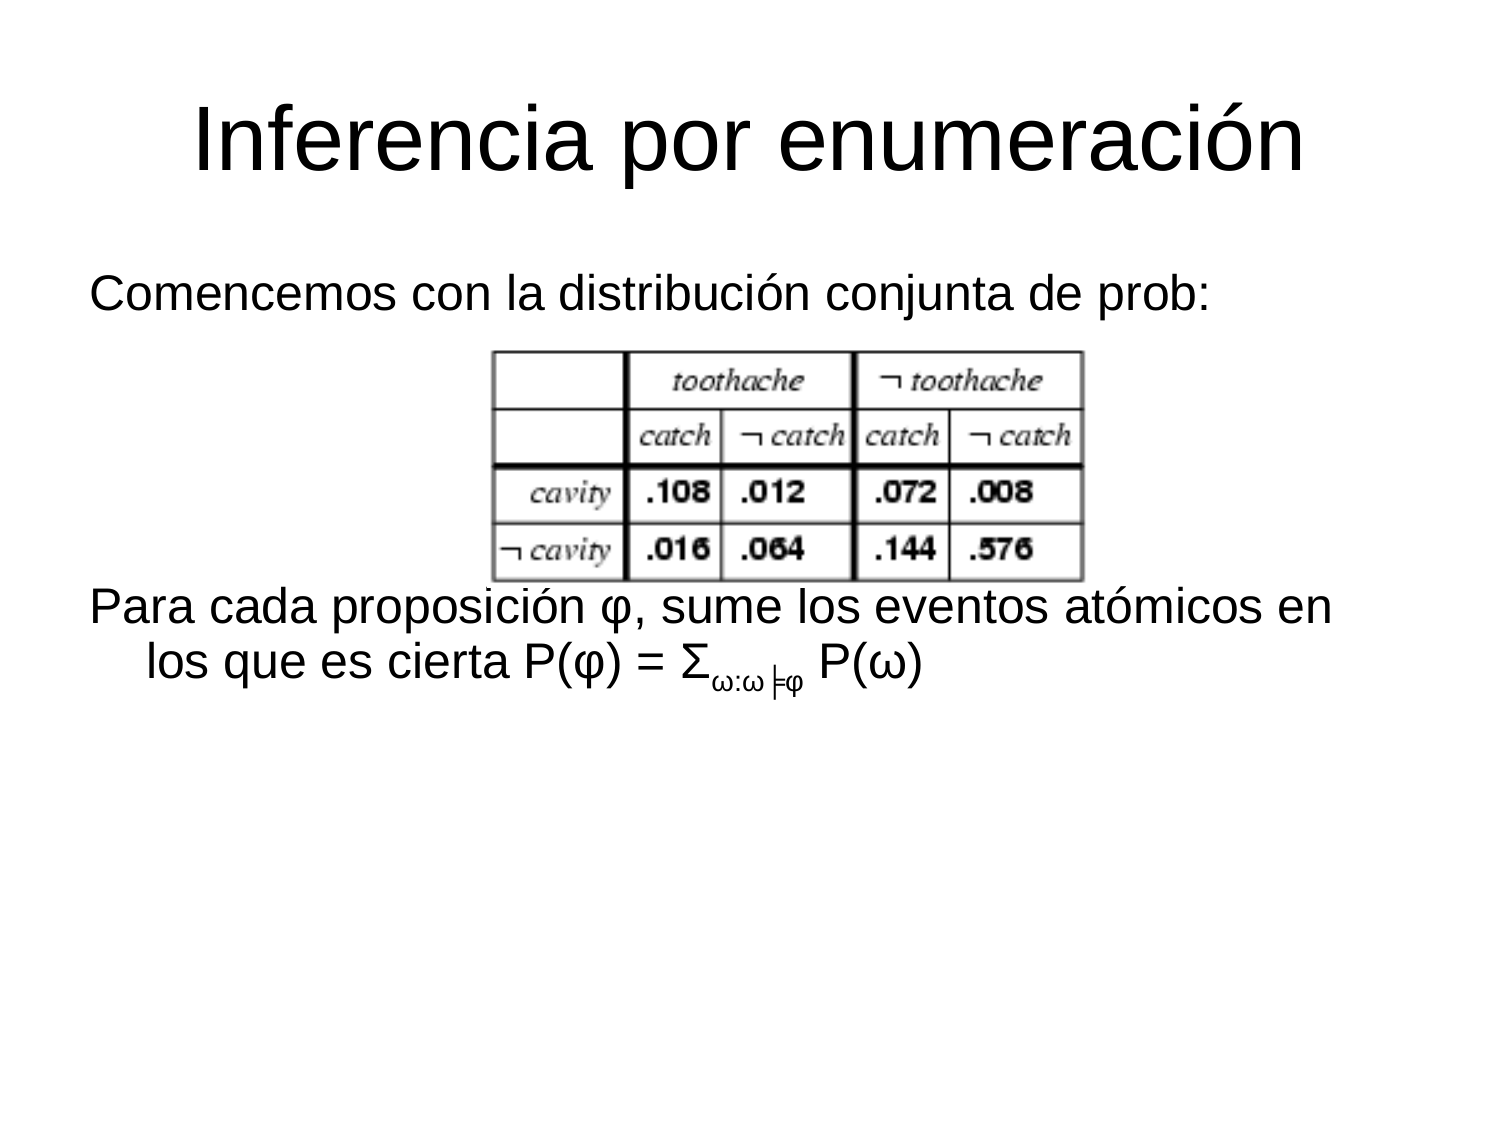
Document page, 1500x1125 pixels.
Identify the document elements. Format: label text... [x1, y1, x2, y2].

list Comencemos con la distribución conjunta de prob: Para cada proposición φ, sume los eventos atómicos en los que es cierta P(φ) = Σω:ω╞φ P(ω) [75, 262, 1426, 1006]
picture [487, 349, 1088, 589]
title Inferencia por enumeración [75, 45, 1426, 233]
